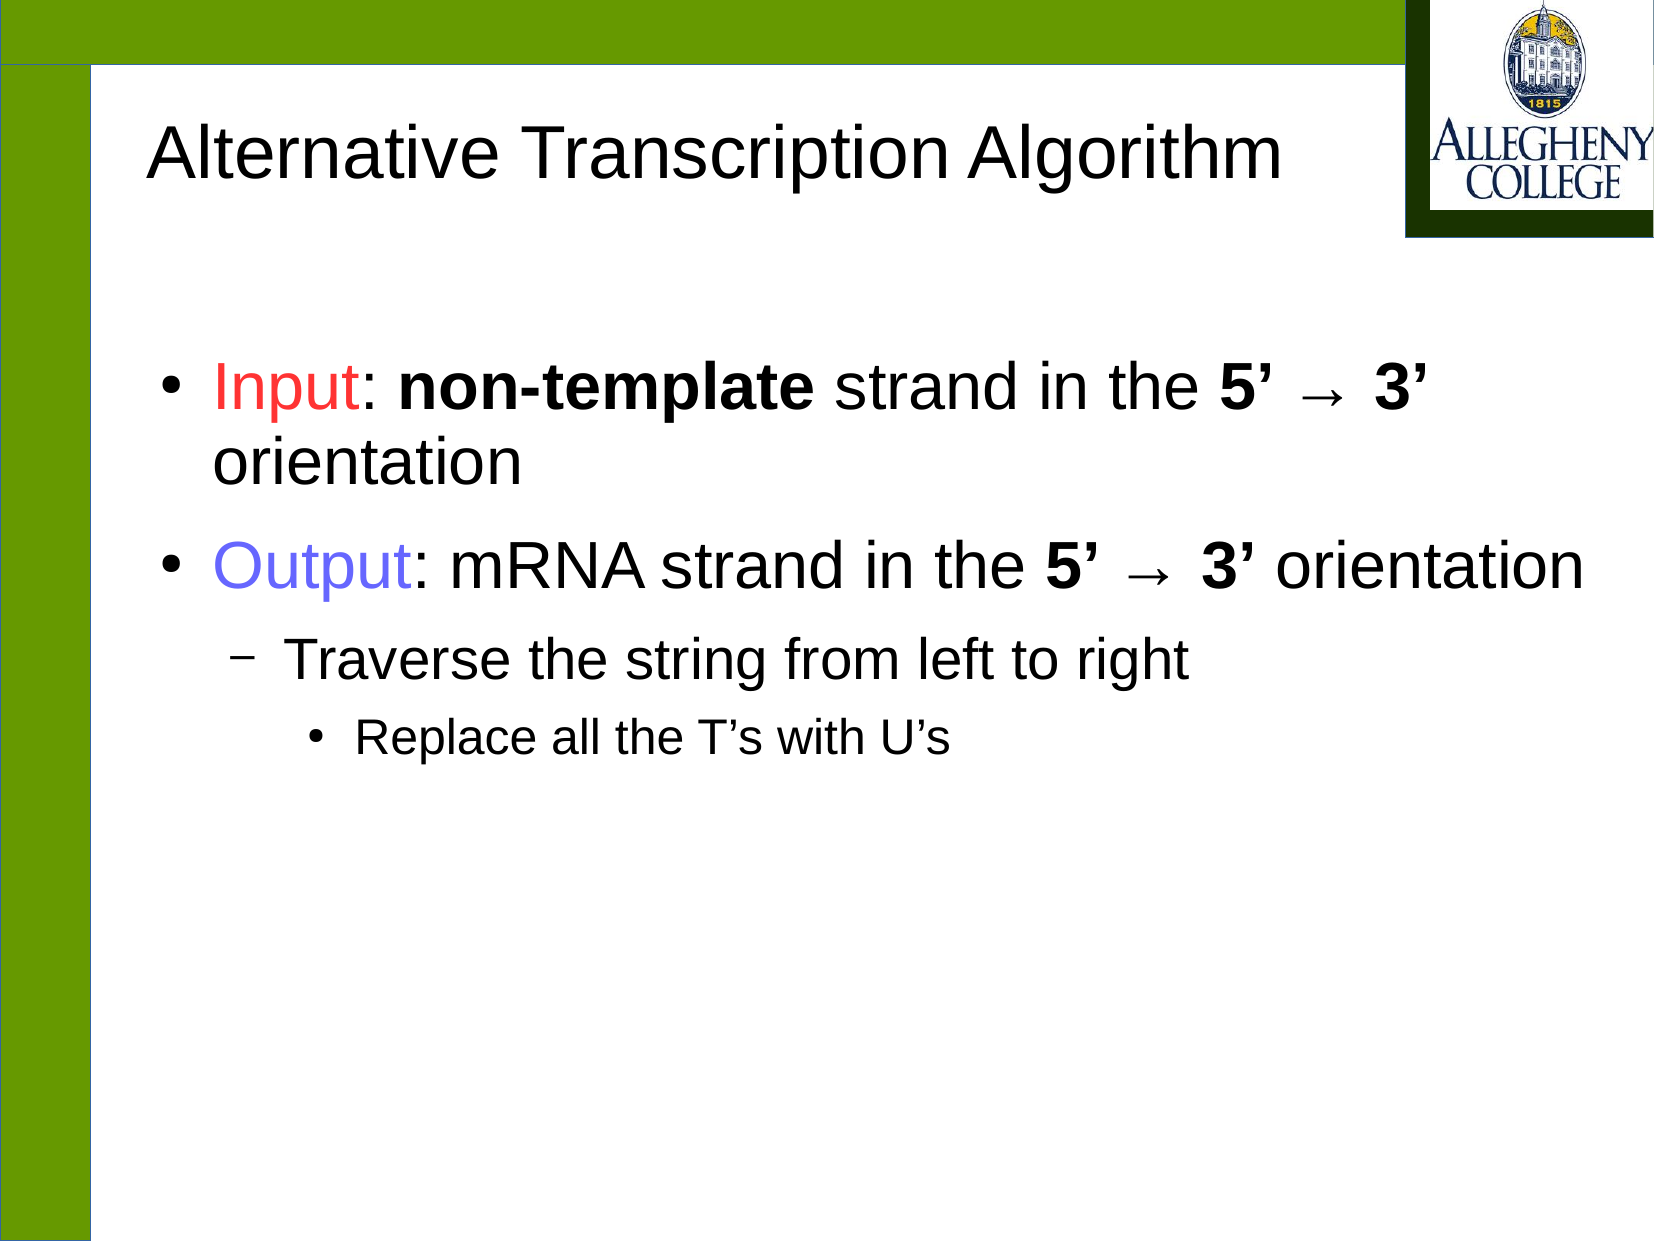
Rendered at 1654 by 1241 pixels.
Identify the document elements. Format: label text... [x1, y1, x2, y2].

list Input: non-template strand in the 5’ → 3’ orientation Output: mRNA strand in the 5’ → 3’ orientation Traverse the string from left to right Replace all the T’s with U’s [141, 349, 1630, 901]
picture [1430, 0, 1654, 210]
text_box [0, 0, 1654, 1241]
title Alternative Transcription Algorithm [112, 65, 1321, 257]
